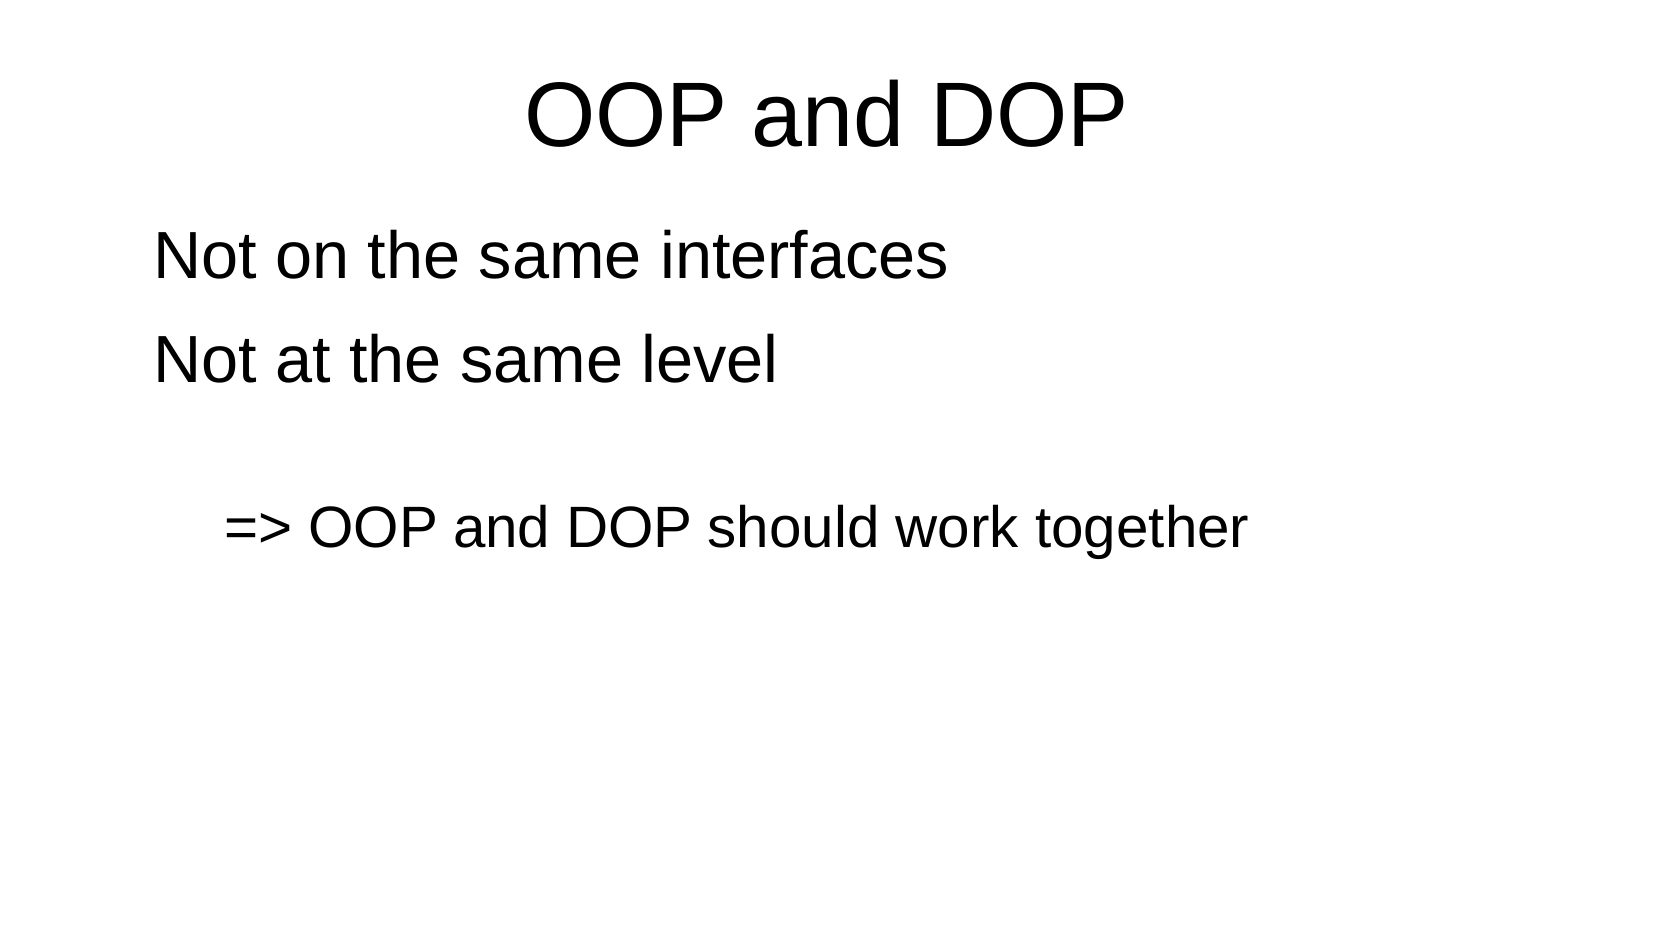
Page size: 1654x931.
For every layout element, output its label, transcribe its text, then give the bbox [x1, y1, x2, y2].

list Not on the same interfaces Not at the same level => OOP and DOP should work together [82, 217, 1571, 758]
title OOP and DOP [82, 37, 1571, 193]
